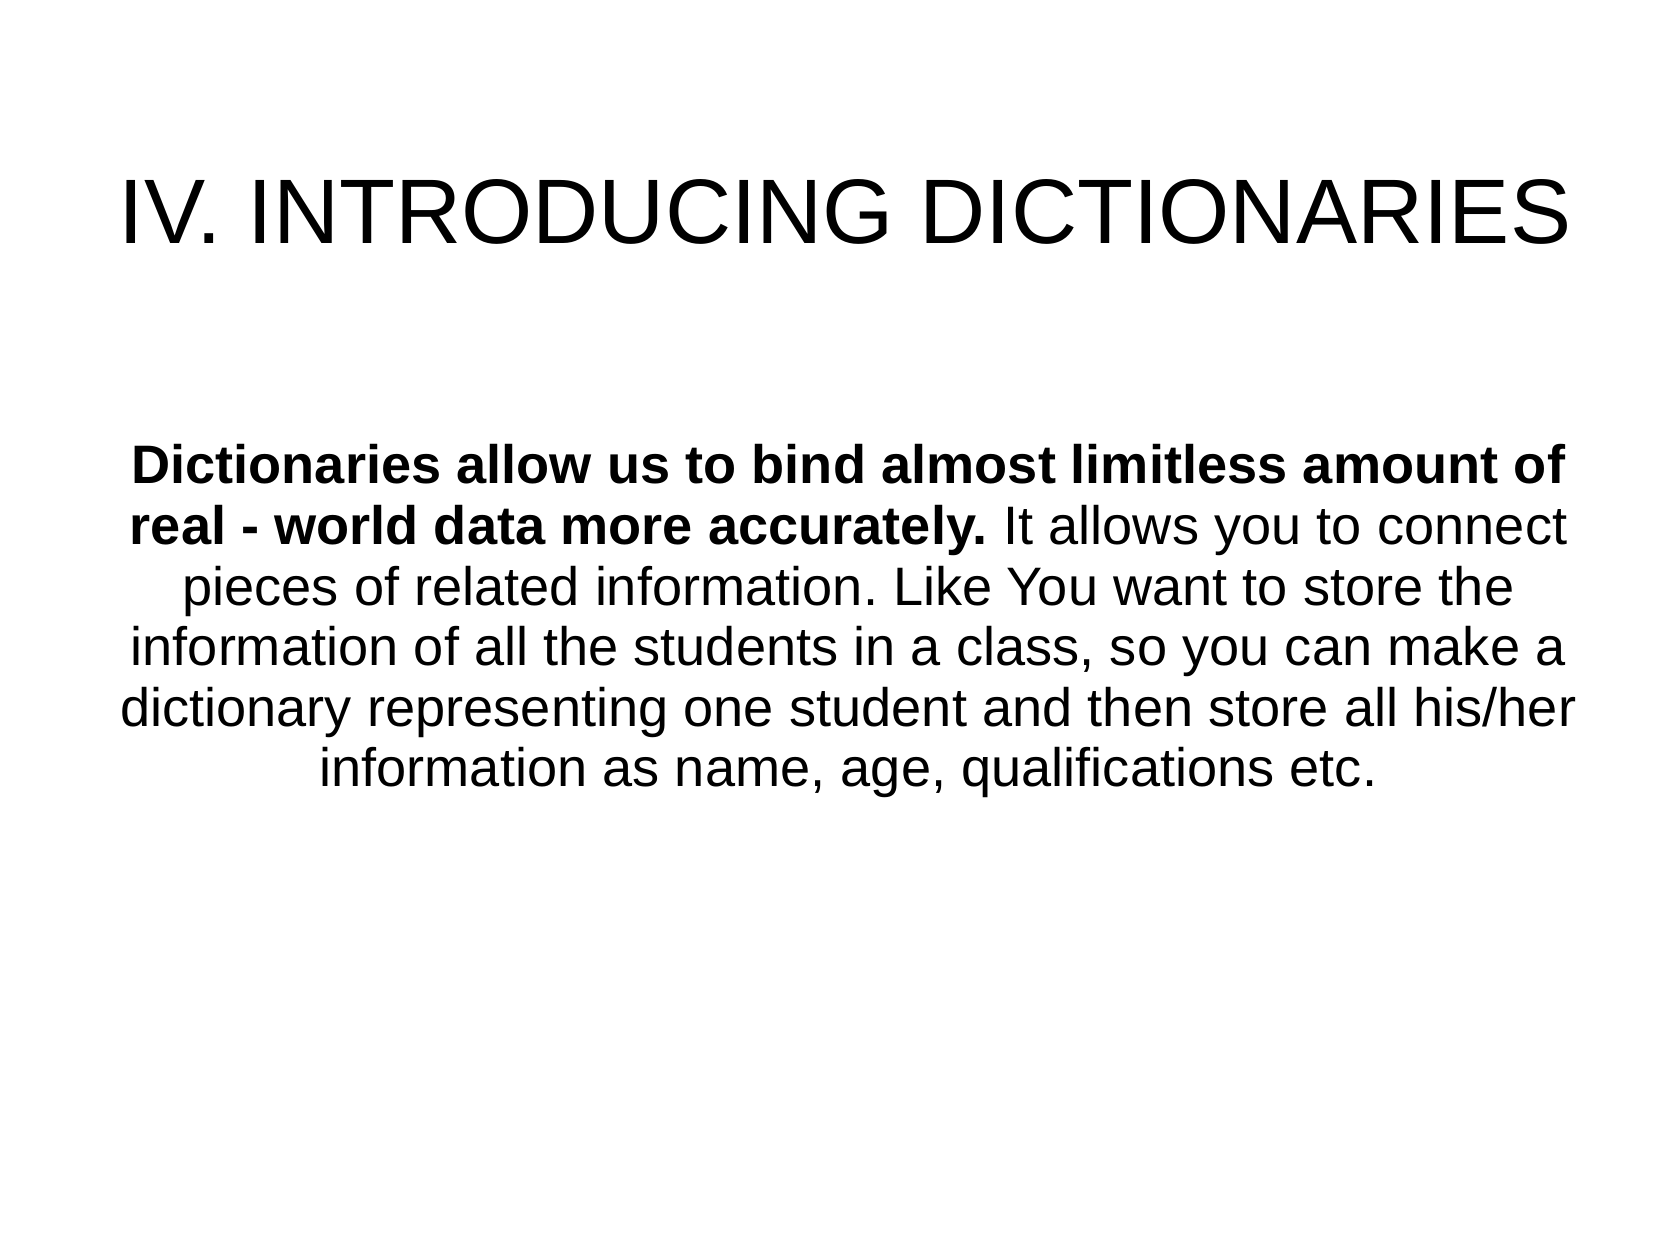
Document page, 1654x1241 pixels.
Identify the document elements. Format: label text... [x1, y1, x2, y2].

list Dictionaries allow us to bind almost limitless amount of real - world data more accurately. It allows you to connect pieces of related information. Like You want to store the information of all the students in a class, so you can make a dictionary representing one student and then store all his/her information as name, age, qualifications etc. [105, 435, 1594, 1155]
title IV. INTRODUCING DICTIONARIES [101, 107, 1591, 316]
